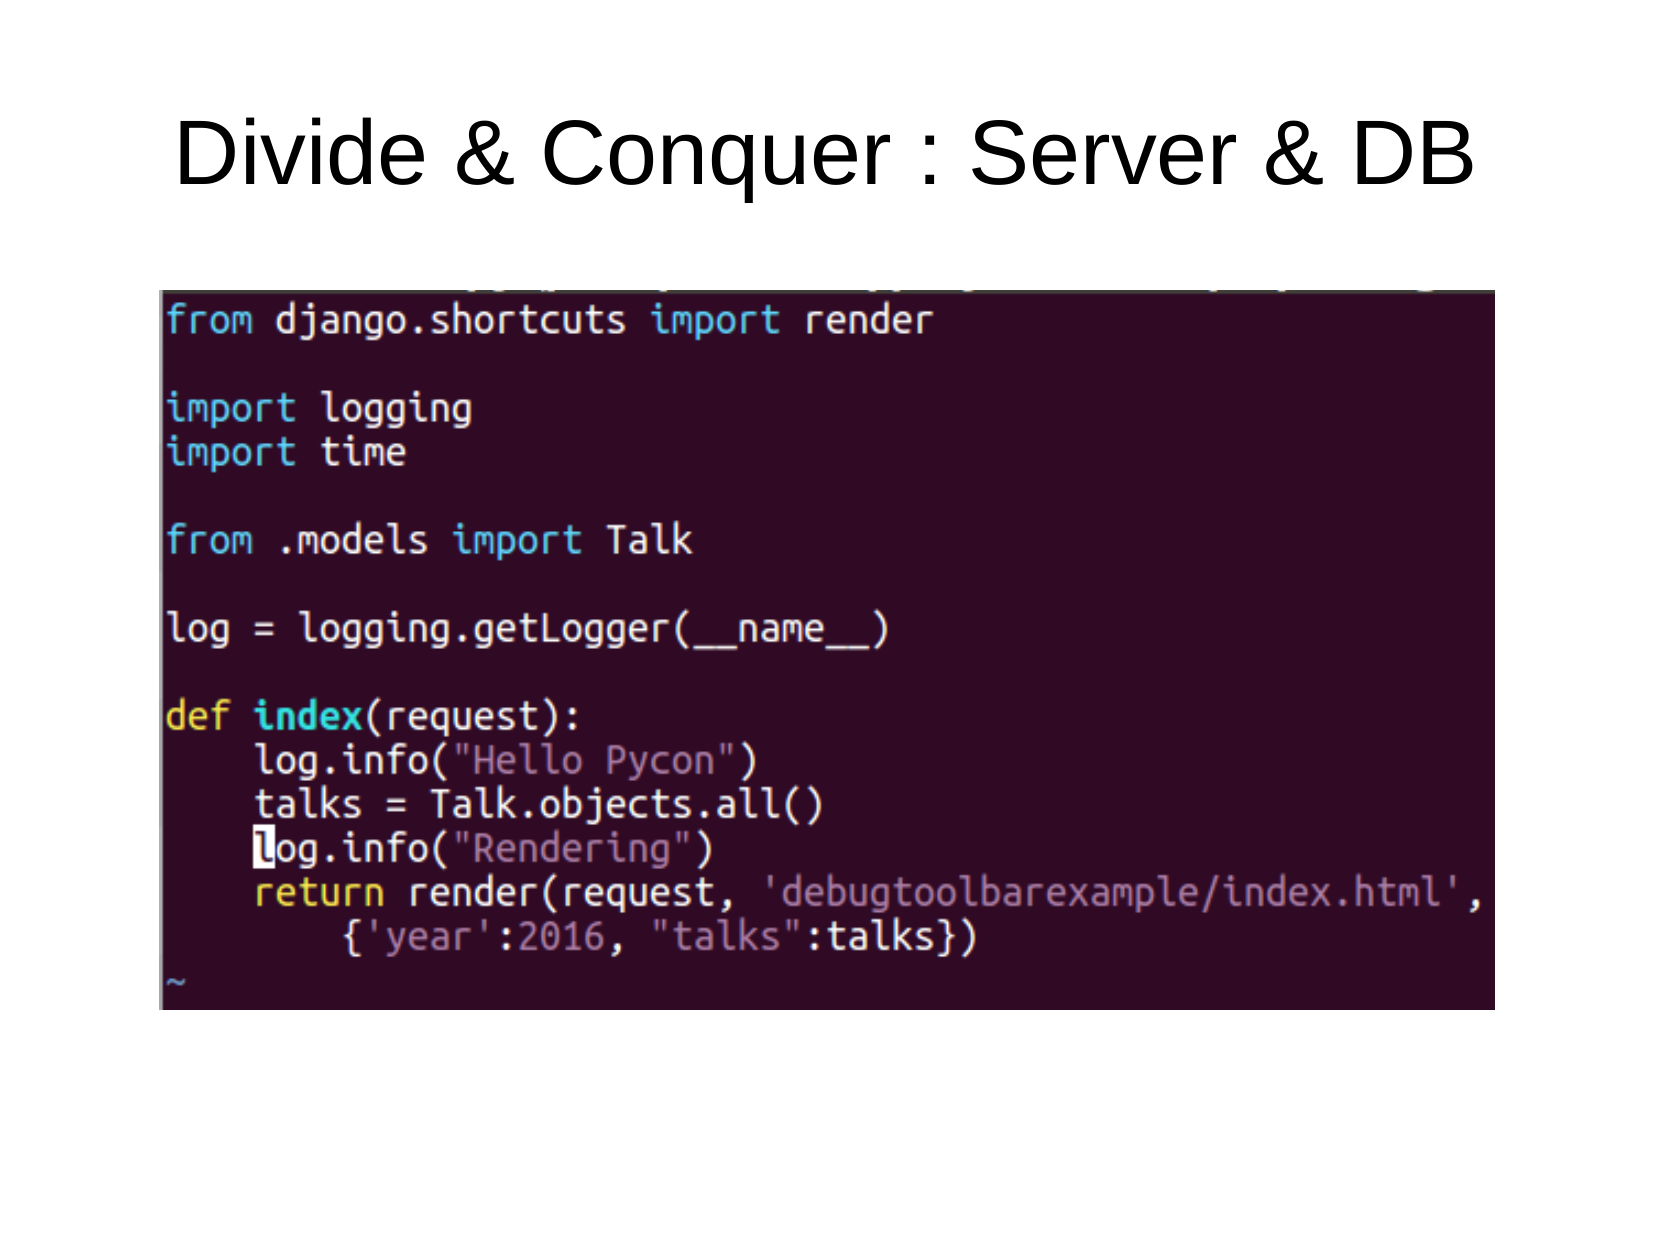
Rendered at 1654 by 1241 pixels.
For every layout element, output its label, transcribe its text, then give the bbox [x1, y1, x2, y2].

picture [159, 290, 1495, 1010]
title Divide & Conquer : Server & DB [82, 49, 1571, 257]
